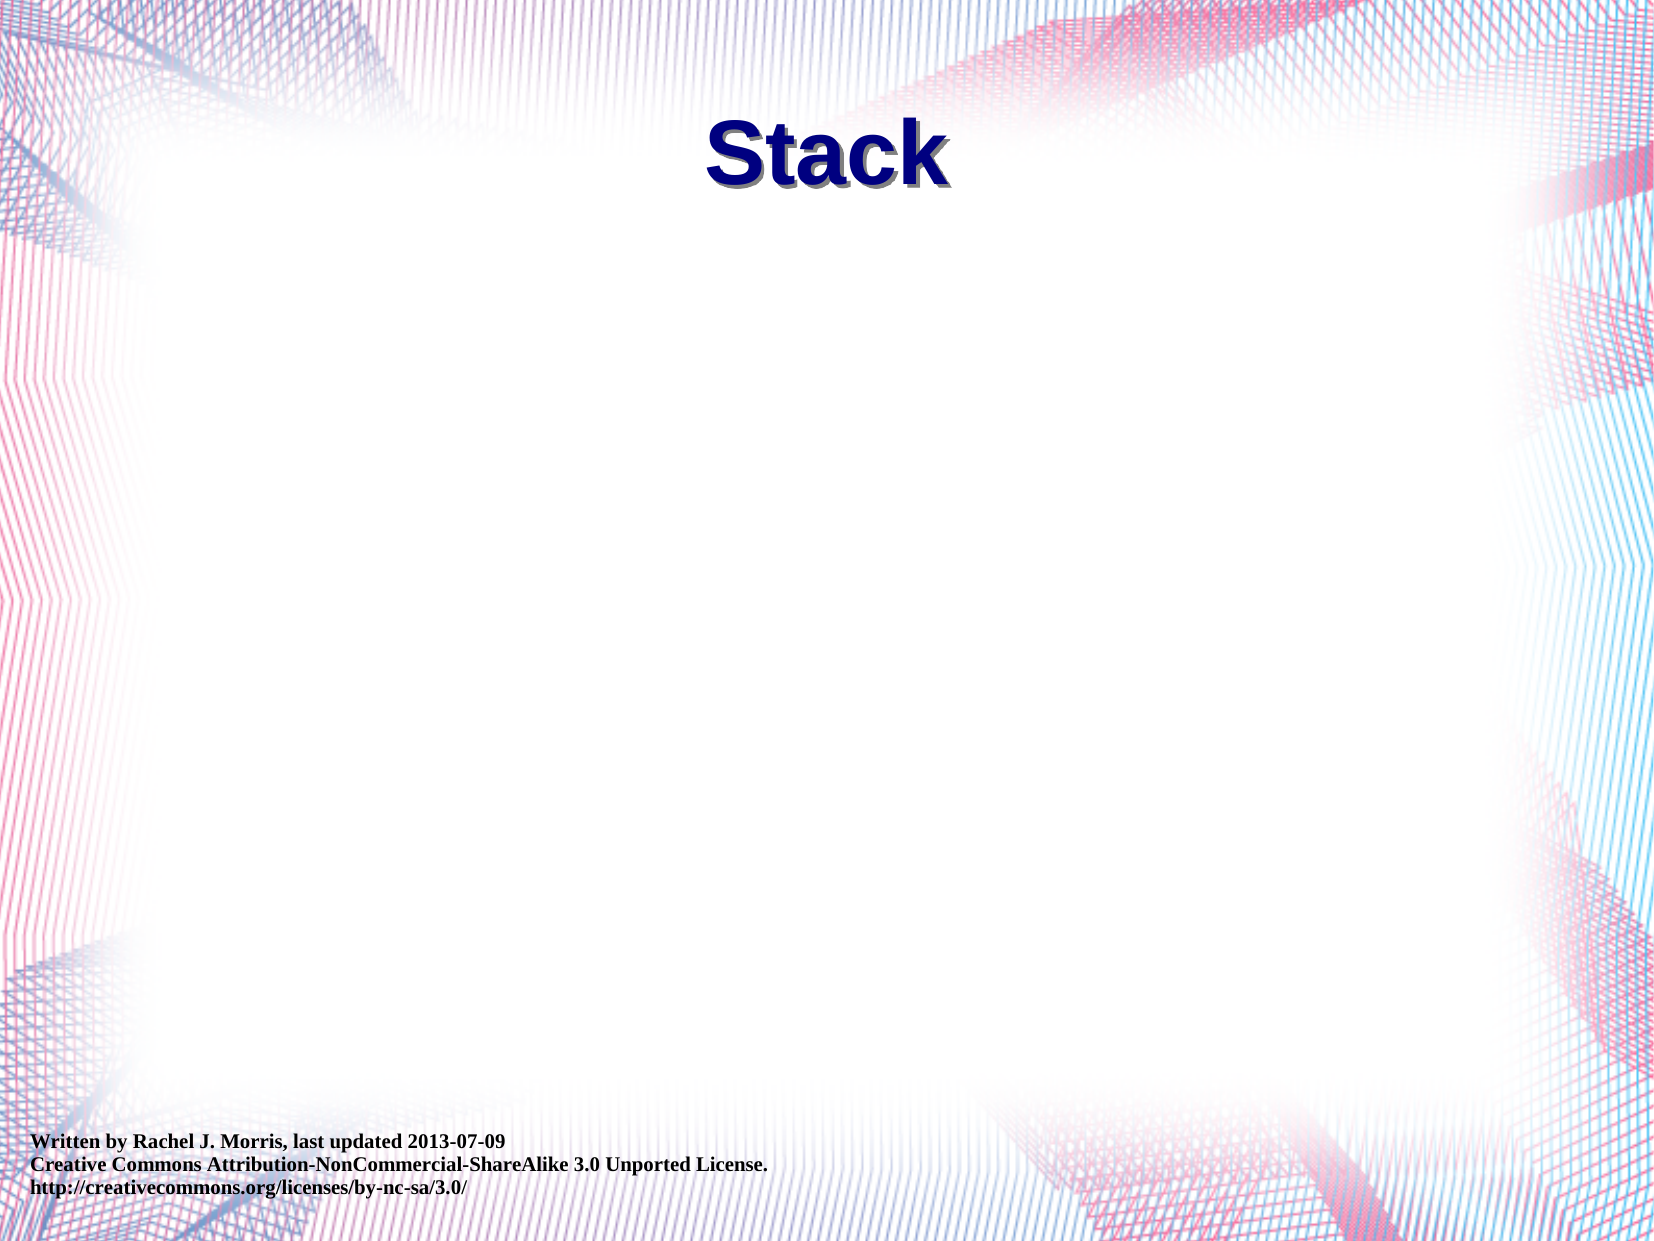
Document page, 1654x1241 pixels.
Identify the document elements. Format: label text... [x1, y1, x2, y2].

picture [0, 0, 1654, 1241]
title Stack [82, 49, 1571, 257]
